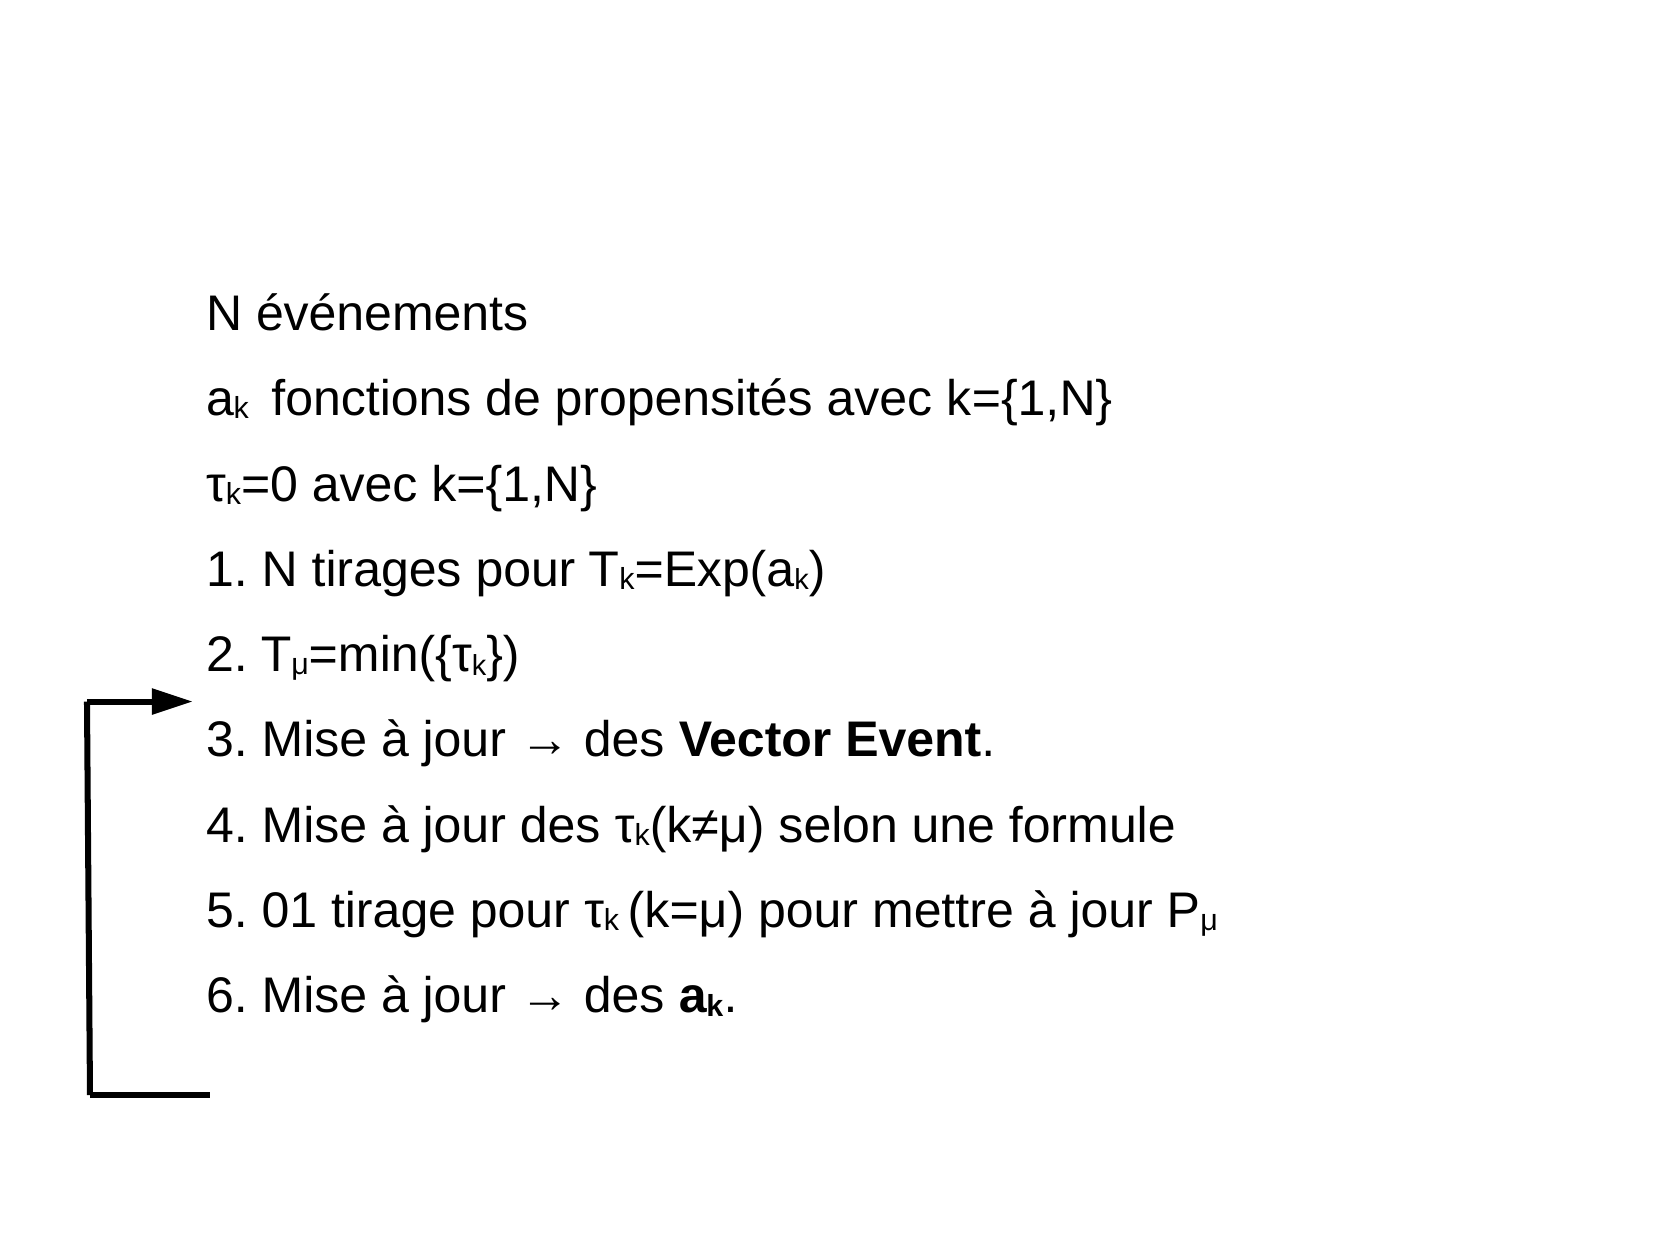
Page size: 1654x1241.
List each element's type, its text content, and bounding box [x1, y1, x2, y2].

list N événements ak fonctions de propensités avec k={1,N} τk=0 avec k={1,N} 1. N tirages pour Tk=Exp(ak) 2. Tμ=min({τk}) 3. Mise à jour → des Vector Event. 4. Mise à jour des τk(k≠μ) selon une formule 5. 01 tirage pour τk (k=μ) pour mettre à jour Pμ 6. Mise à jour → des ak. [135, 285, 1613, 1141]
